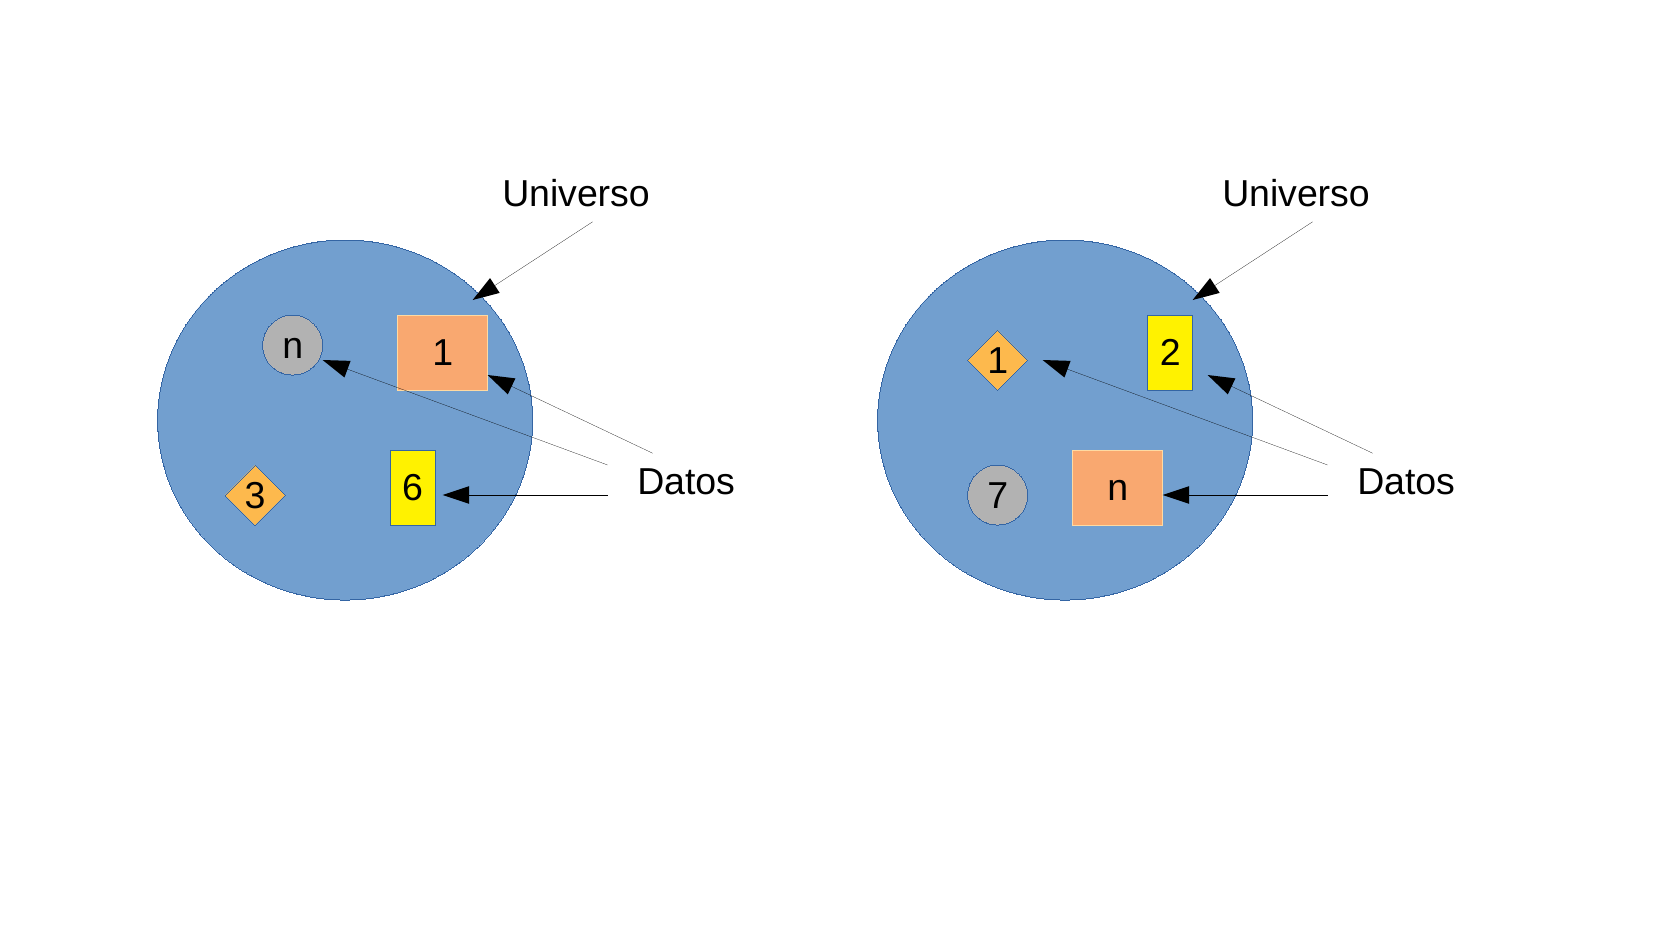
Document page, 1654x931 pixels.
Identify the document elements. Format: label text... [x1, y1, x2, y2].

text_box Universo [1207, 165, 1385, 222]
text_box Datos [1342, 453, 1471, 511]
text_box 3 [225, 465, 286, 526]
text_box Universo [487, 165, 665, 222]
text_box n [1072, 450, 1163, 526]
text_box [157, 240, 532, 601]
text_box 1 [967, 330, 1028, 391]
text_box 1 [397, 315, 488, 391]
text_box [410, 377, 533, 436]
text_box Datos [622, 453, 751, 511]
text_box 2 [1147, 315, 1193, 391]
text_box n [262, 315, 323, 376]
text_box 7 [967, 465, 1028, 526]
text_box 6 [390, 450, 436, 526]
text_box [877, 240, 1253, 601]
